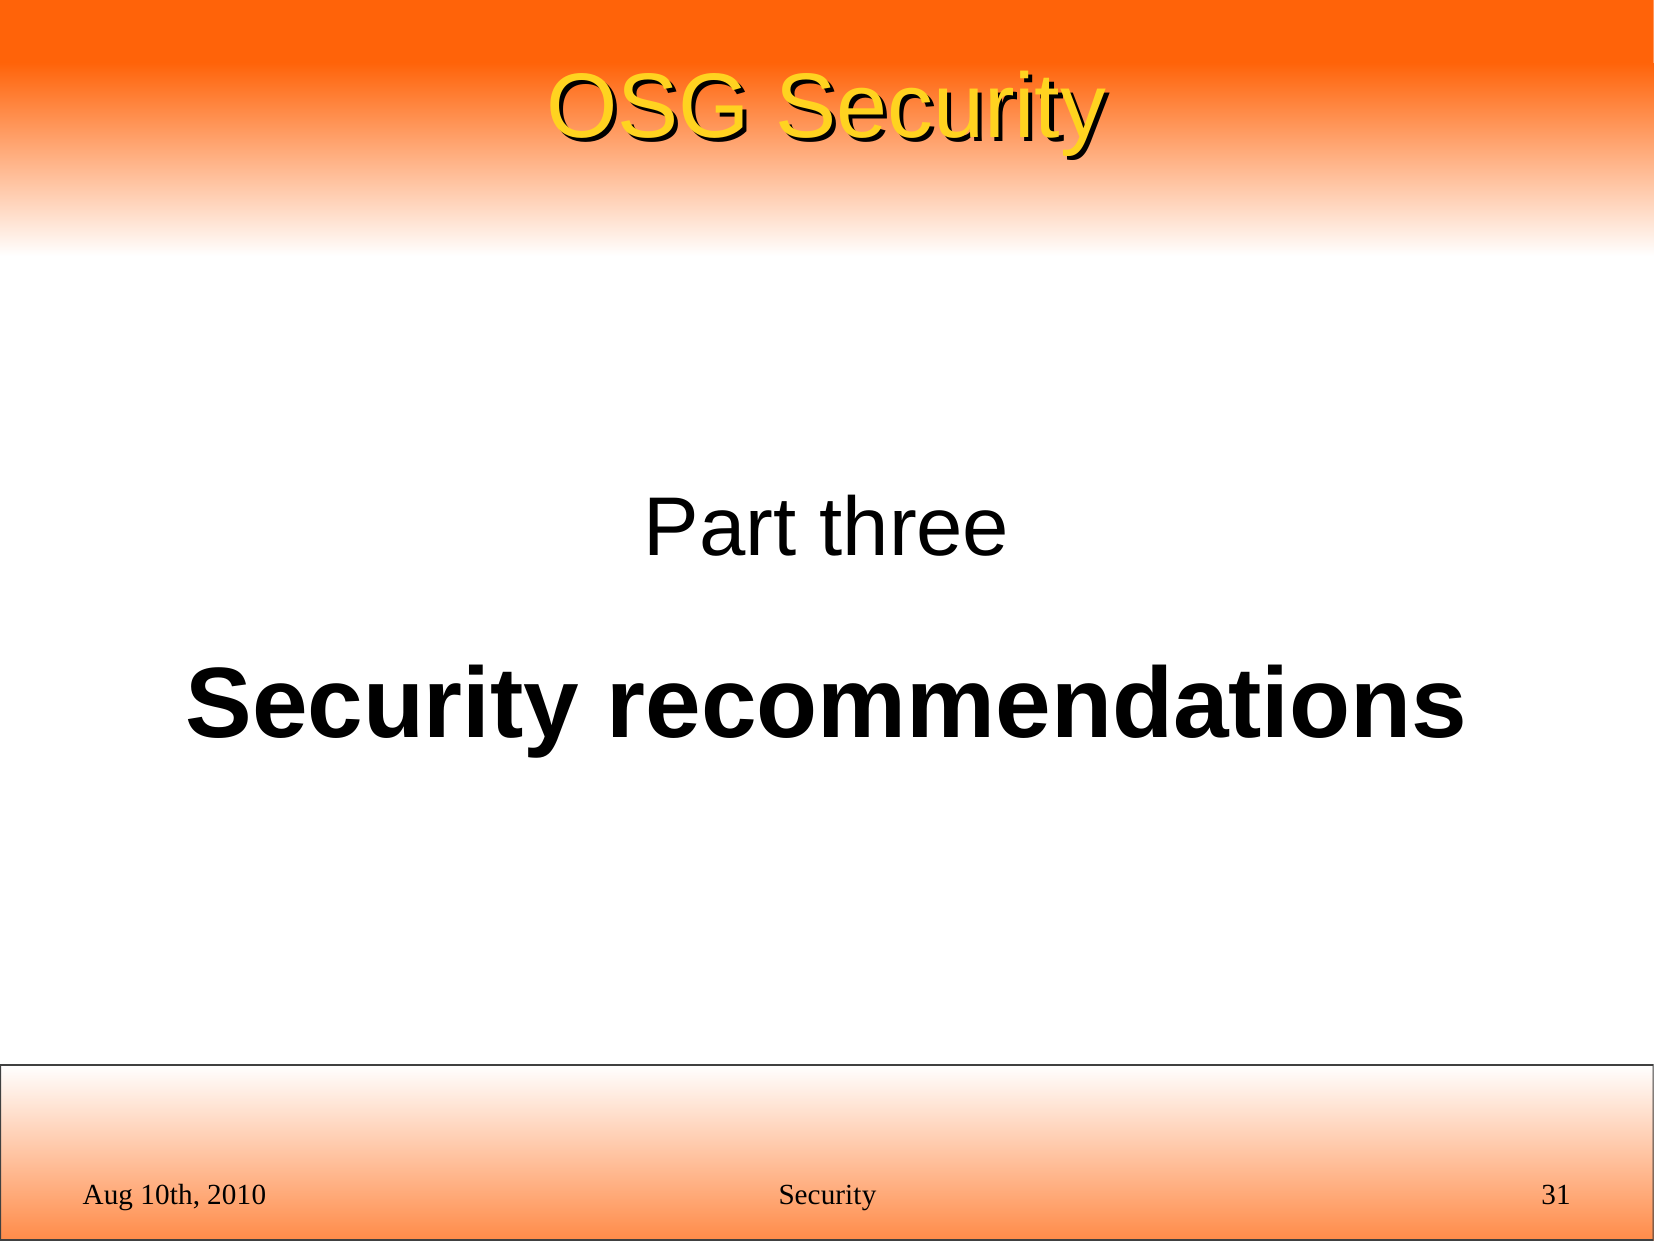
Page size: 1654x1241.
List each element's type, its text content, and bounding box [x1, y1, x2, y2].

subtitle Part three Security recommendations [82, 254, 1571, 1059]
title OSG Security [82, 2, 1571, 210]
